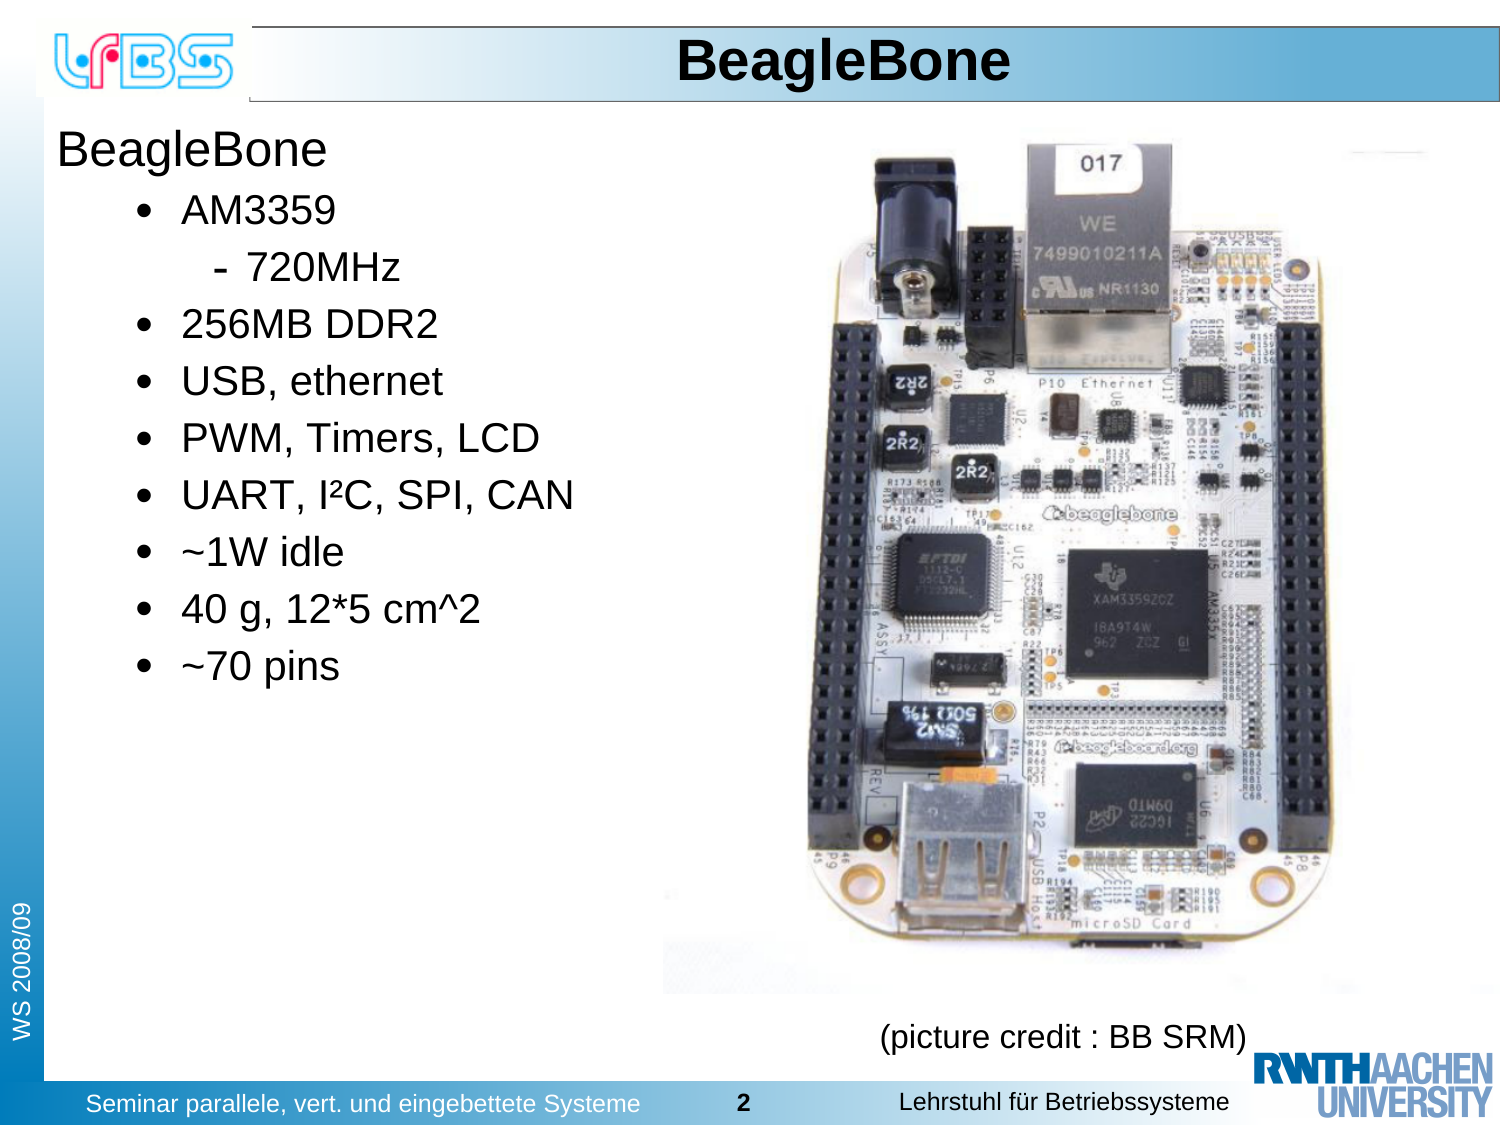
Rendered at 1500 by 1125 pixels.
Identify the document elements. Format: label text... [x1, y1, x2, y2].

picture [663, 106, 1500, 994]
list BeagleBone AM3359 720MHz 256MB DDR2 USB, ethernet PWM, Timers, LCD UART, I²C, SPI, CAN ~1W idle 40 g, 12*5 cm^2 ~70 pins (picture credit : BB SRM) [41, 113, 1459, 1125]
picture [36, 18, 242, 97]
title BeagleBone [242, 7, 1447, 114]
picture [1459, 1052, 1493, 1118]
